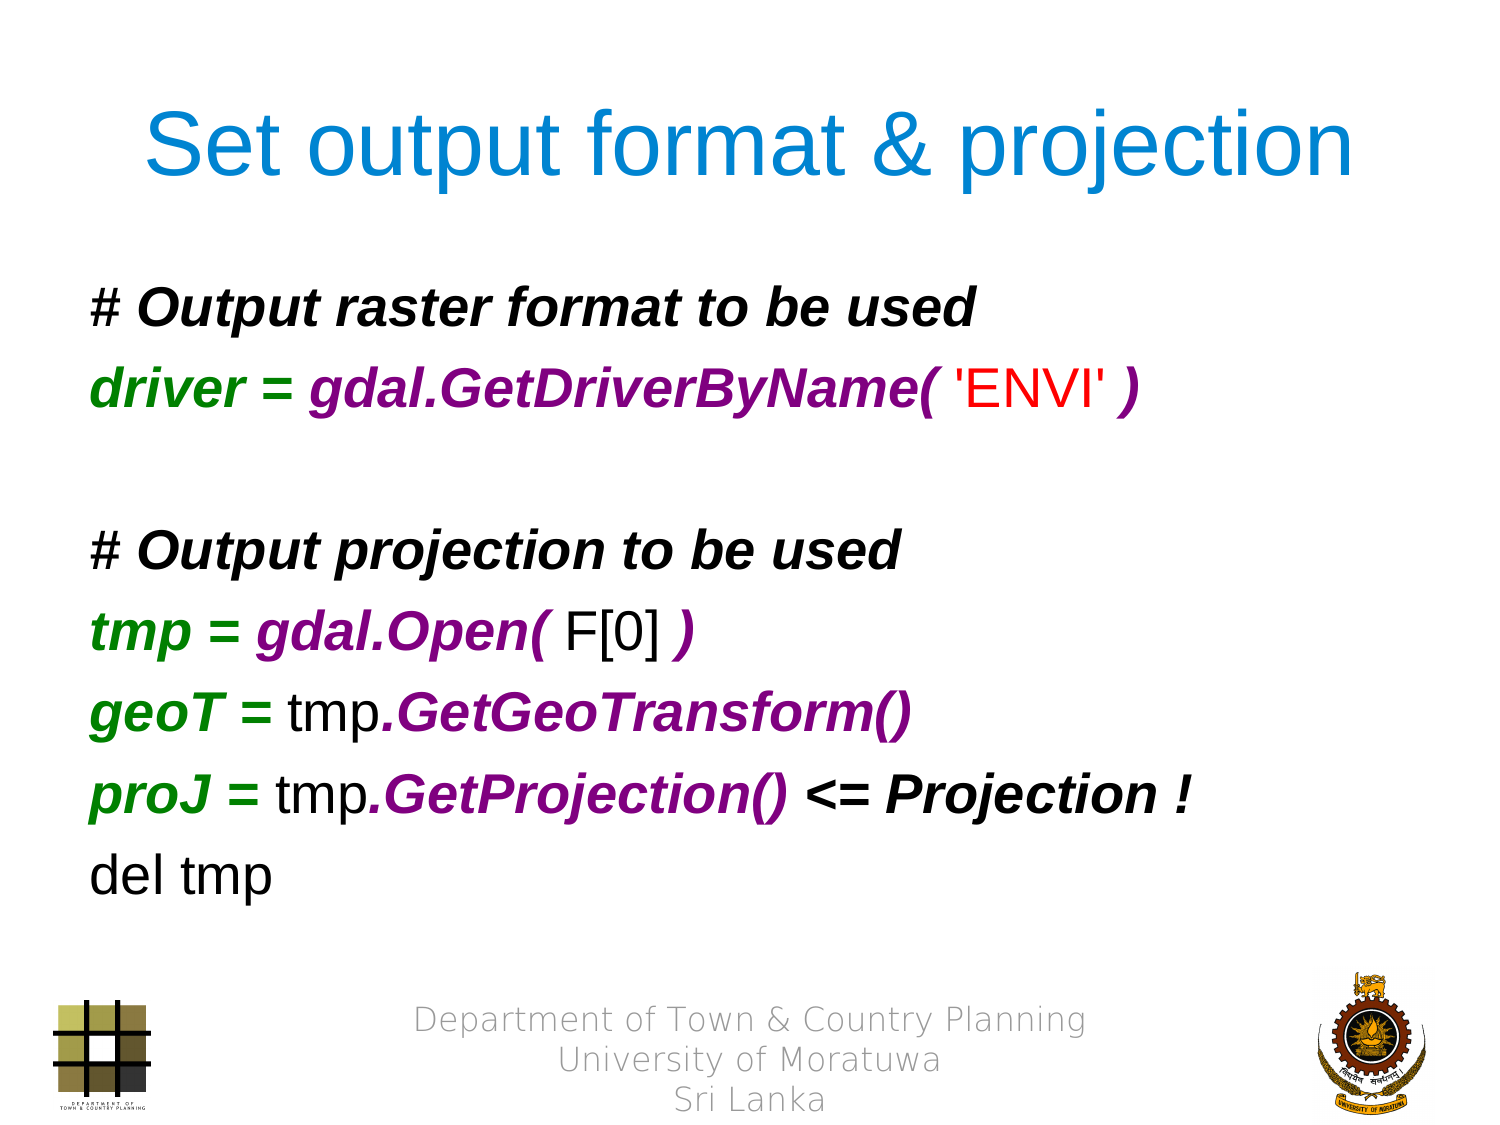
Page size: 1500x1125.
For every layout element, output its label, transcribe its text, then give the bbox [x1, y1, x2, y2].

picture [53, 1000, 151, 1110]
picture [1312, 966, 1435, 1125]
list # Output raster format to be used driver = gdal.GetDriverByName( 'ENVI' ) # Output projection to be used tmp = gdal.Open( F[0] ) geoT = tmp.GetGeoTransform() proJ = tmp.GetProjection() <= Projection ! del tmp [75, 262, 1426, 916]
title Set output format & projection [75, 45, 1426, 233]
